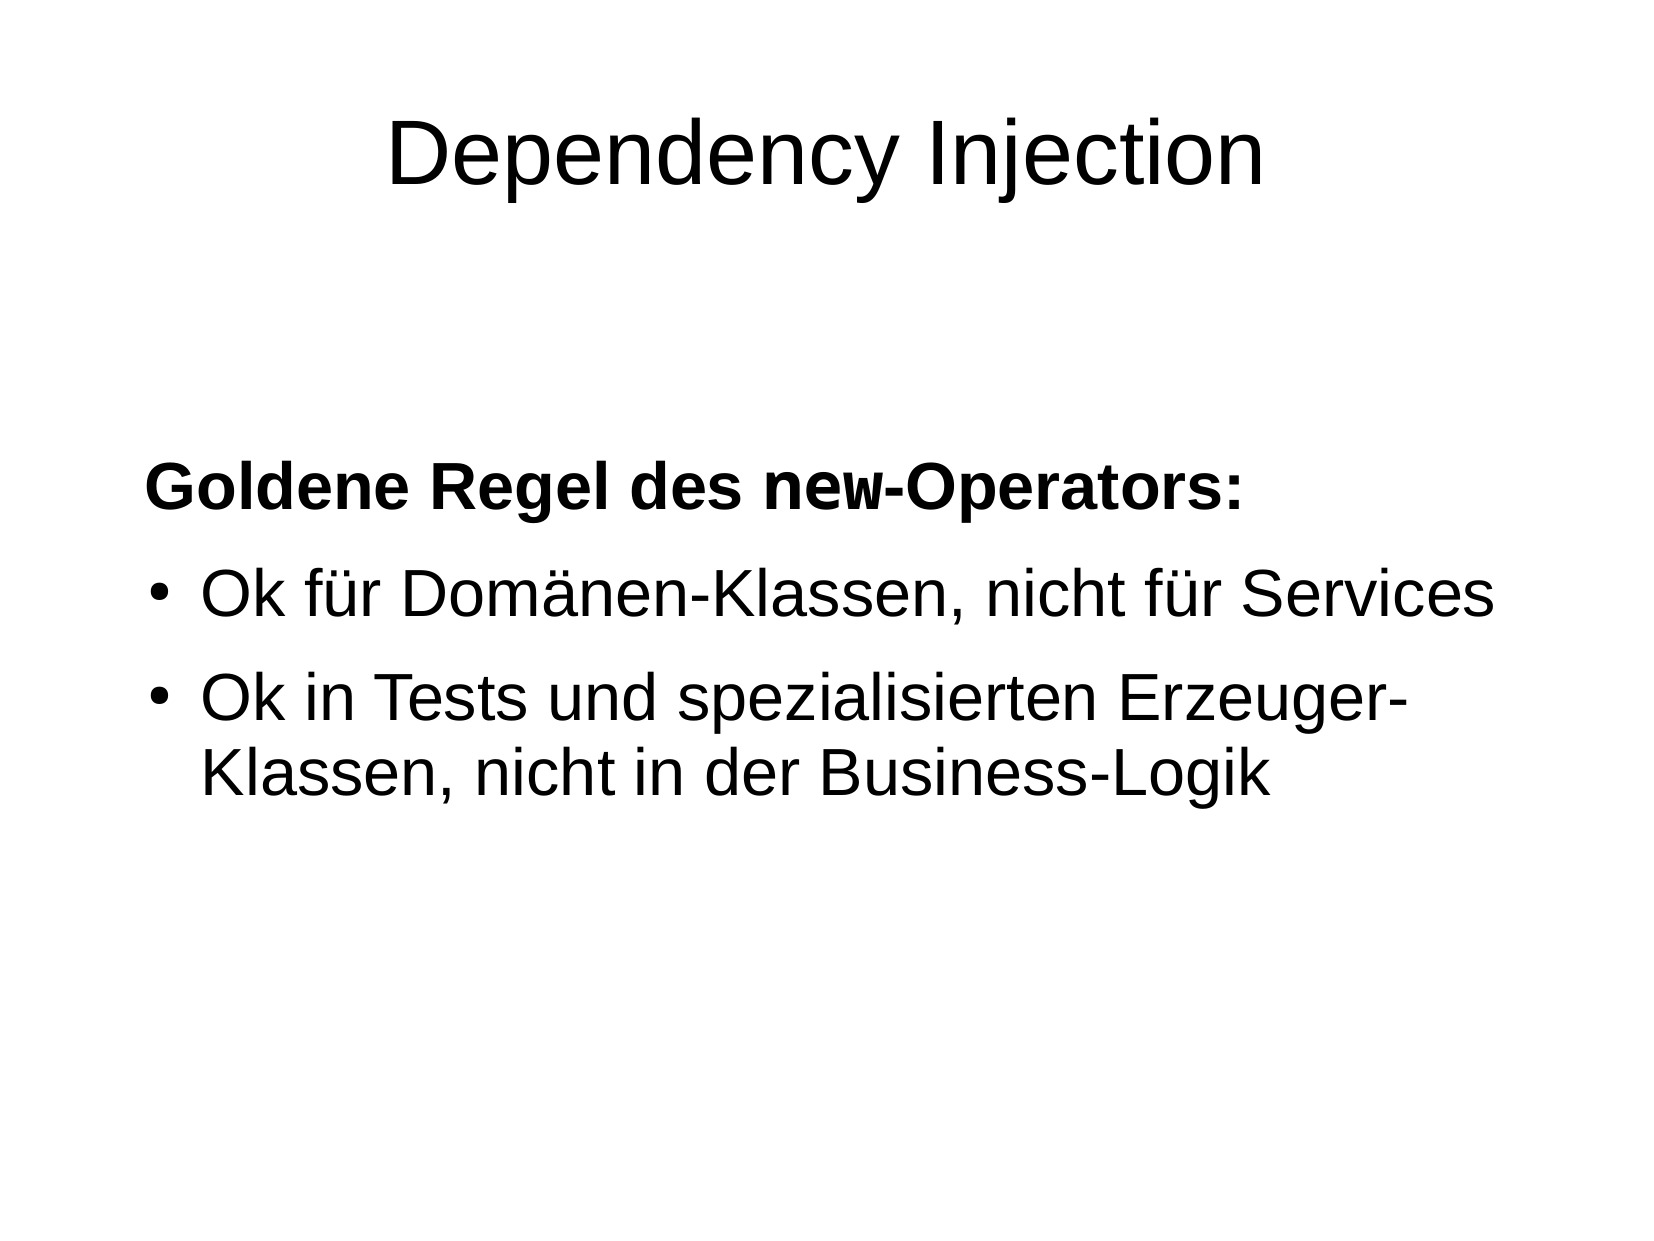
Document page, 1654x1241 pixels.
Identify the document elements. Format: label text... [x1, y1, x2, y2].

text_box Goldene Regel des new-Operators: [129, 431, 1312, 523]
title Dependency Injection [82, 49, 1571, 257]
list Ok für Domänen-Klassen, nicht für Services Ok in Tests und spezialisierten Erzeuger-Klassen, nicht in der Business-Logik [129, 555, 1524, 827]
